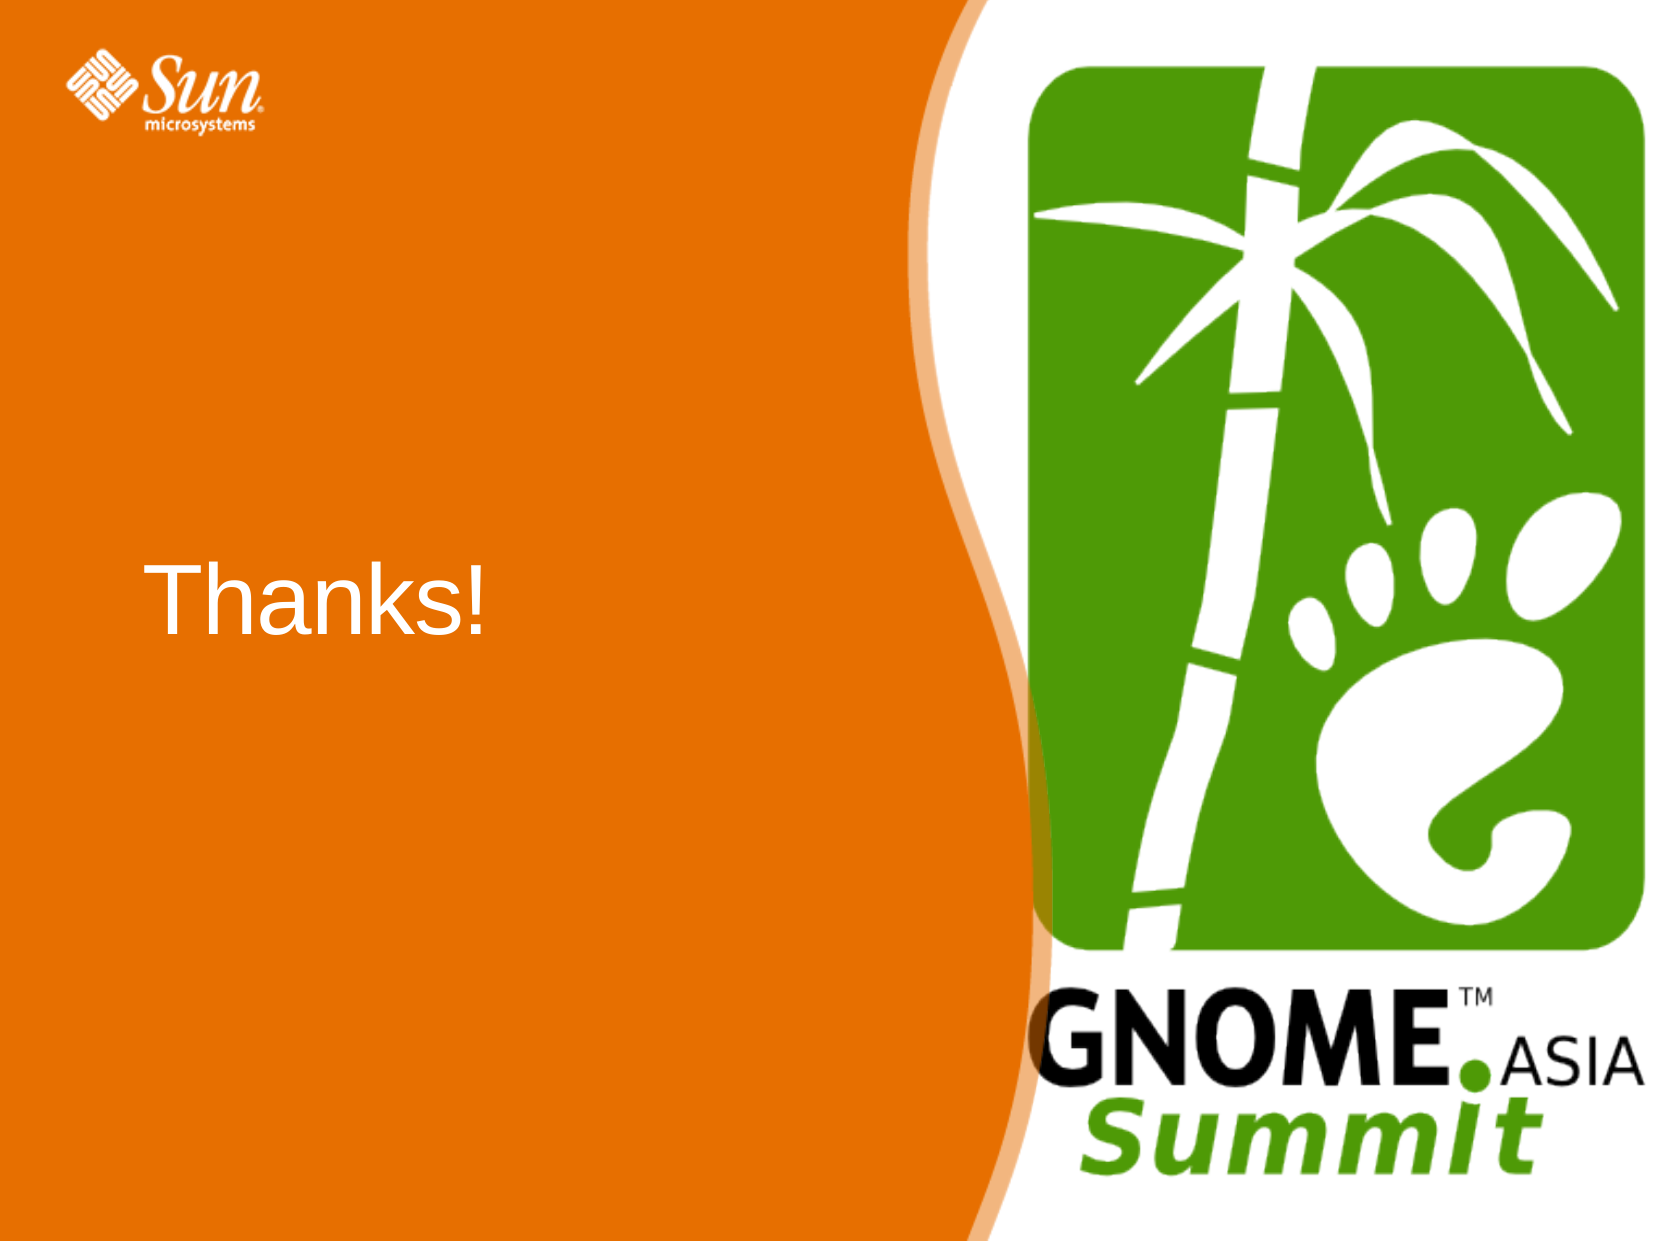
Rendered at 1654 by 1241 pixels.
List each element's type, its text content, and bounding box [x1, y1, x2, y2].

picture [0, 0, 1654, 1241]
title Thanks! [142, 525, 521, 655]
